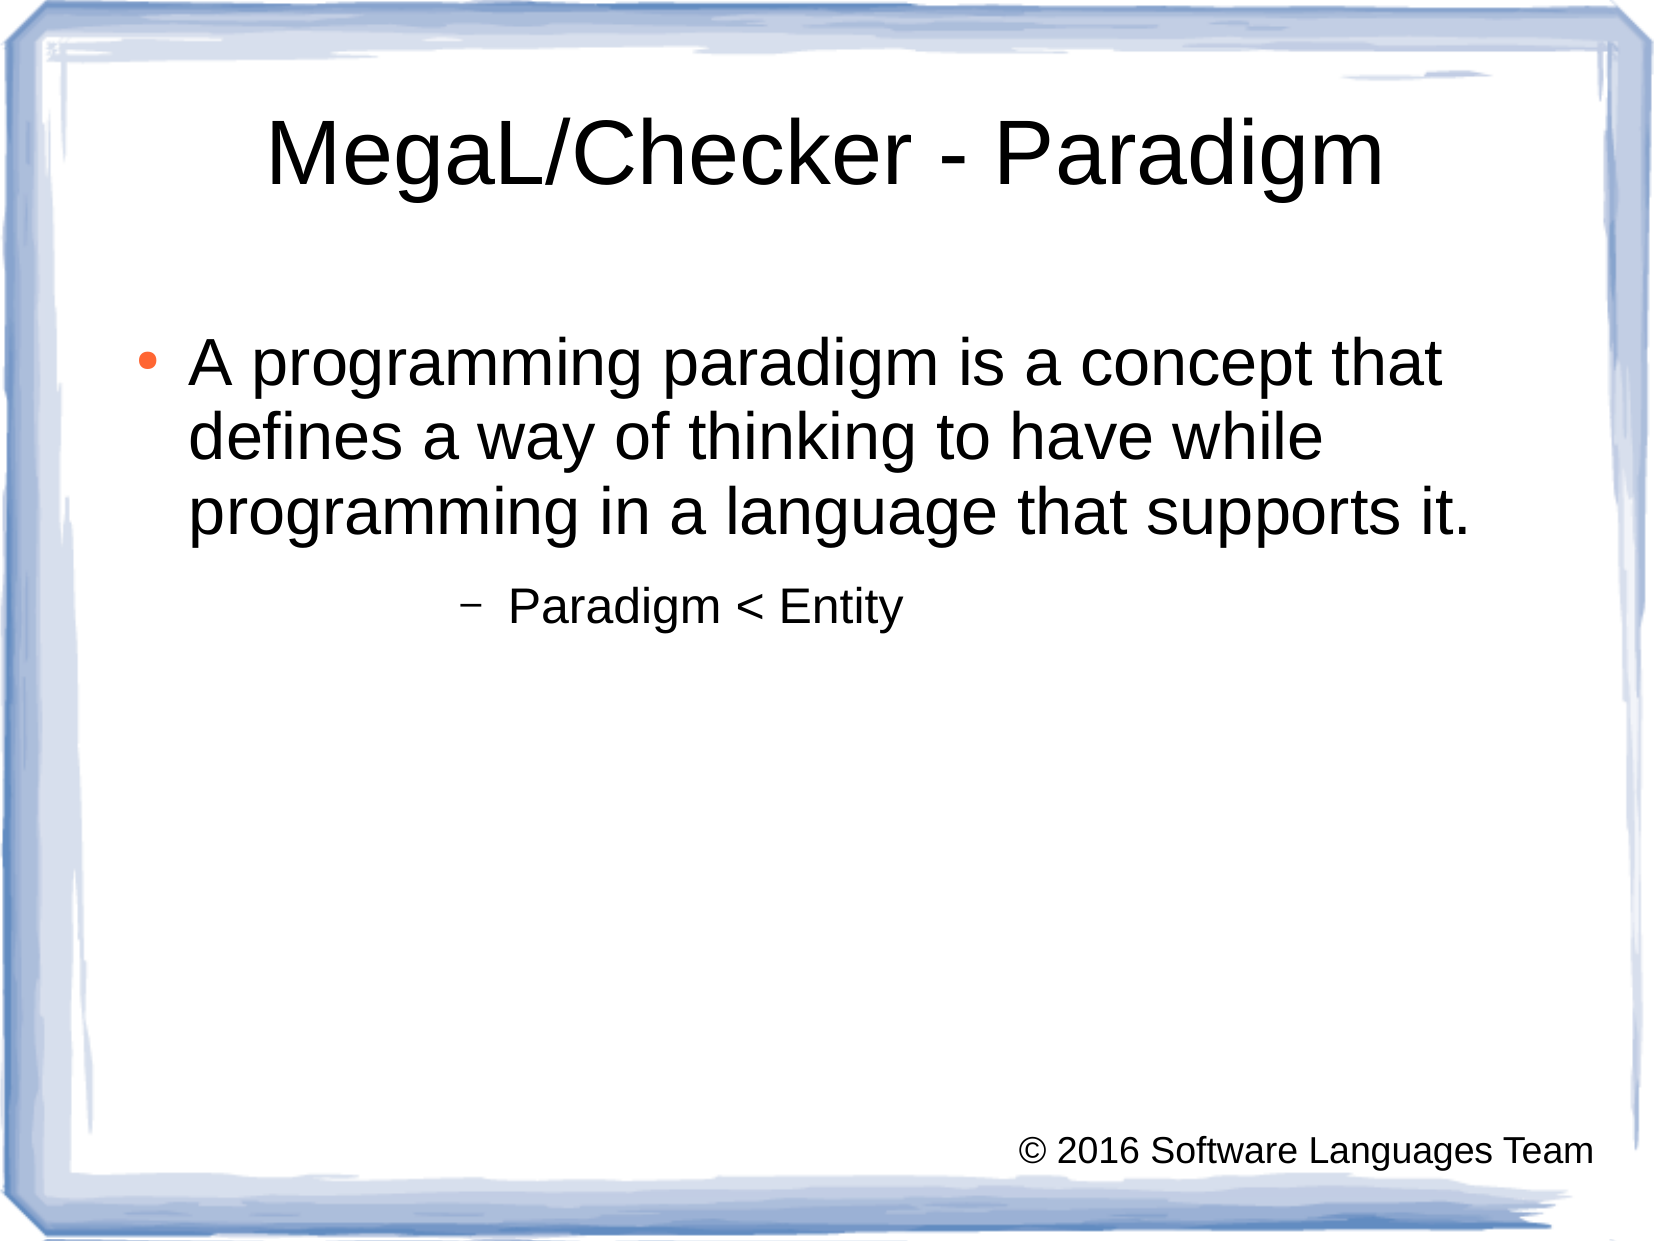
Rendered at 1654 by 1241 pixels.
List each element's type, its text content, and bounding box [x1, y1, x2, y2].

list A programming paradigm is a concept that defines a way of thinking to have while programming in a language that supports it. Paradigm < Entity [118, 324, 1571, 1004]
title MegaL/Checker - Paradigm [82, 49, 1571, 257]
text_box © 2016 Software Languages Team [1003, 1122, 1625, 1182]
picture [0, 0, 1654, 1241]
